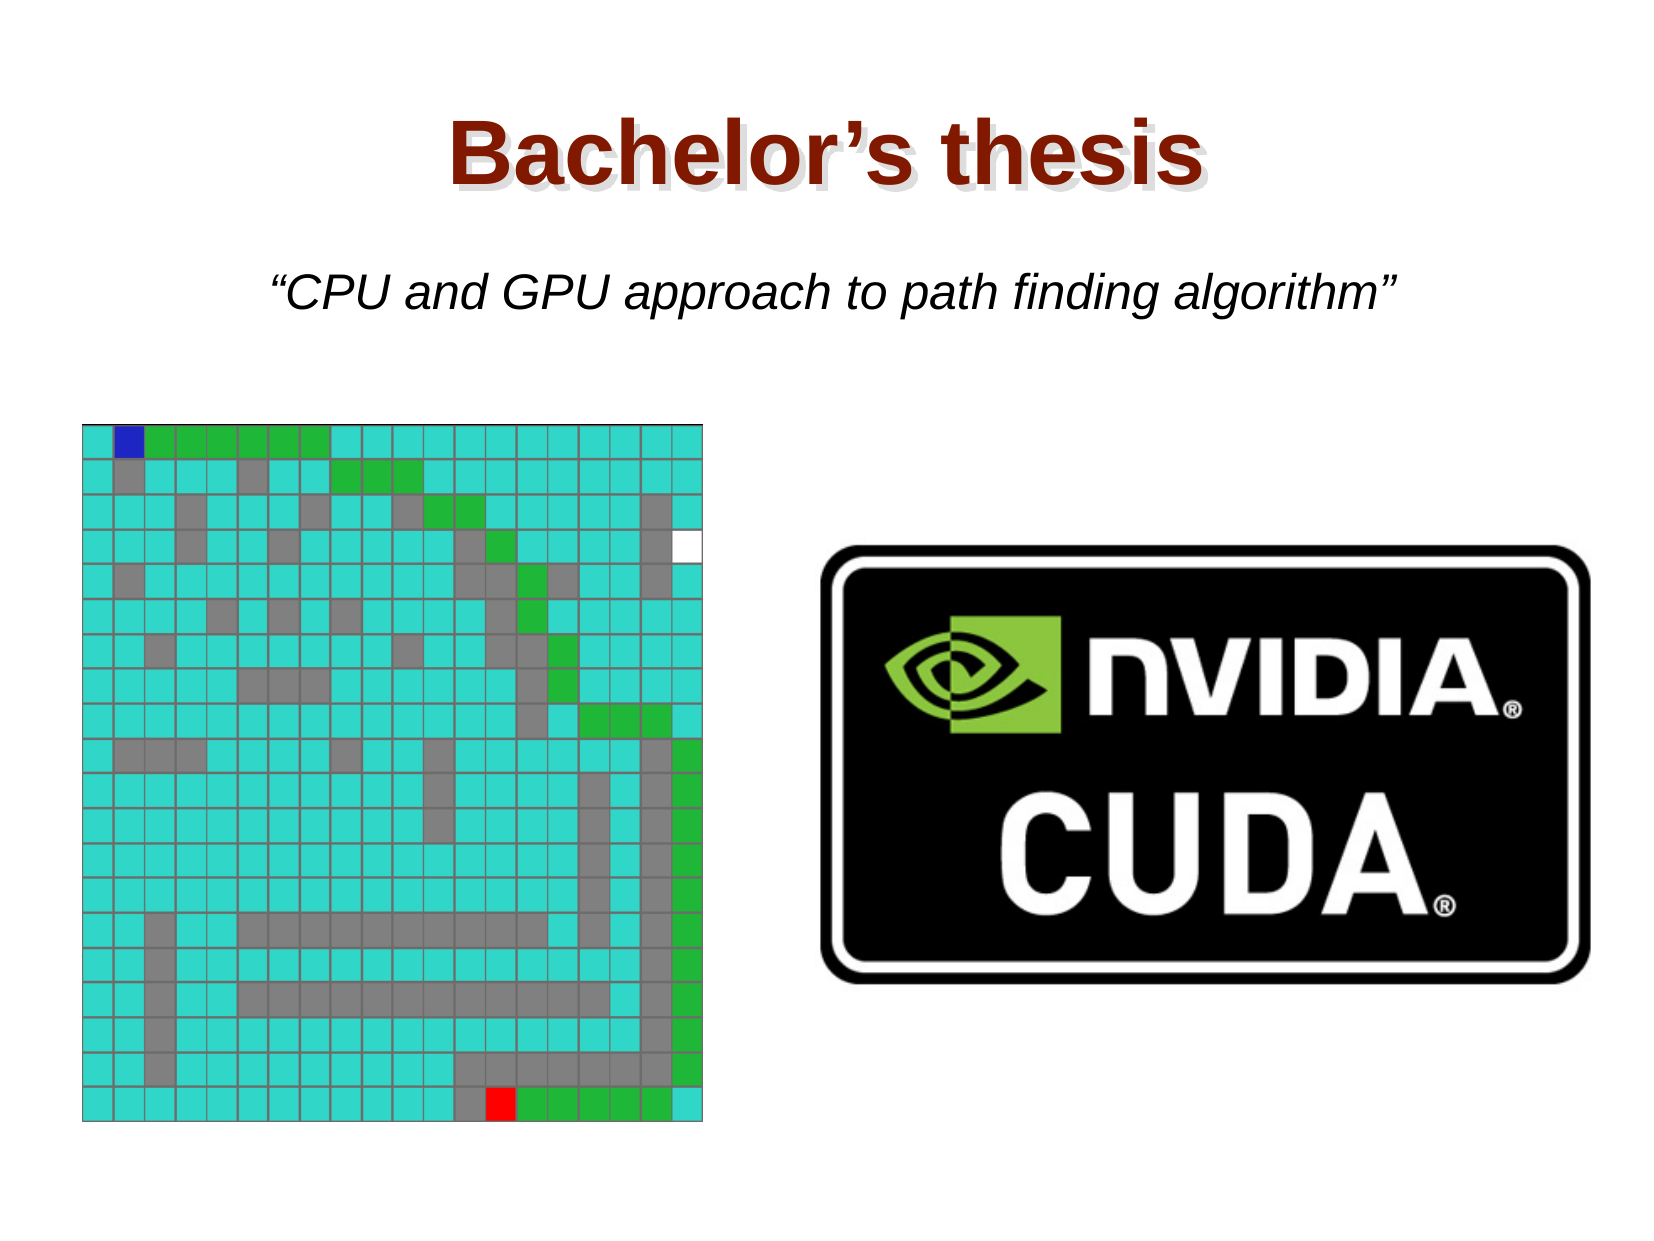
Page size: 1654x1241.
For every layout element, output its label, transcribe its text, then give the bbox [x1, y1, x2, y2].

picture [814, 537, 1596, 993]
title Bachelor’s thesis [82, 49, 1571, 257]
text_box “CPU and GPU approach to path finding algorithm” [180, 256, 1486, 328]
picture [82, 424, 703, 1123]
